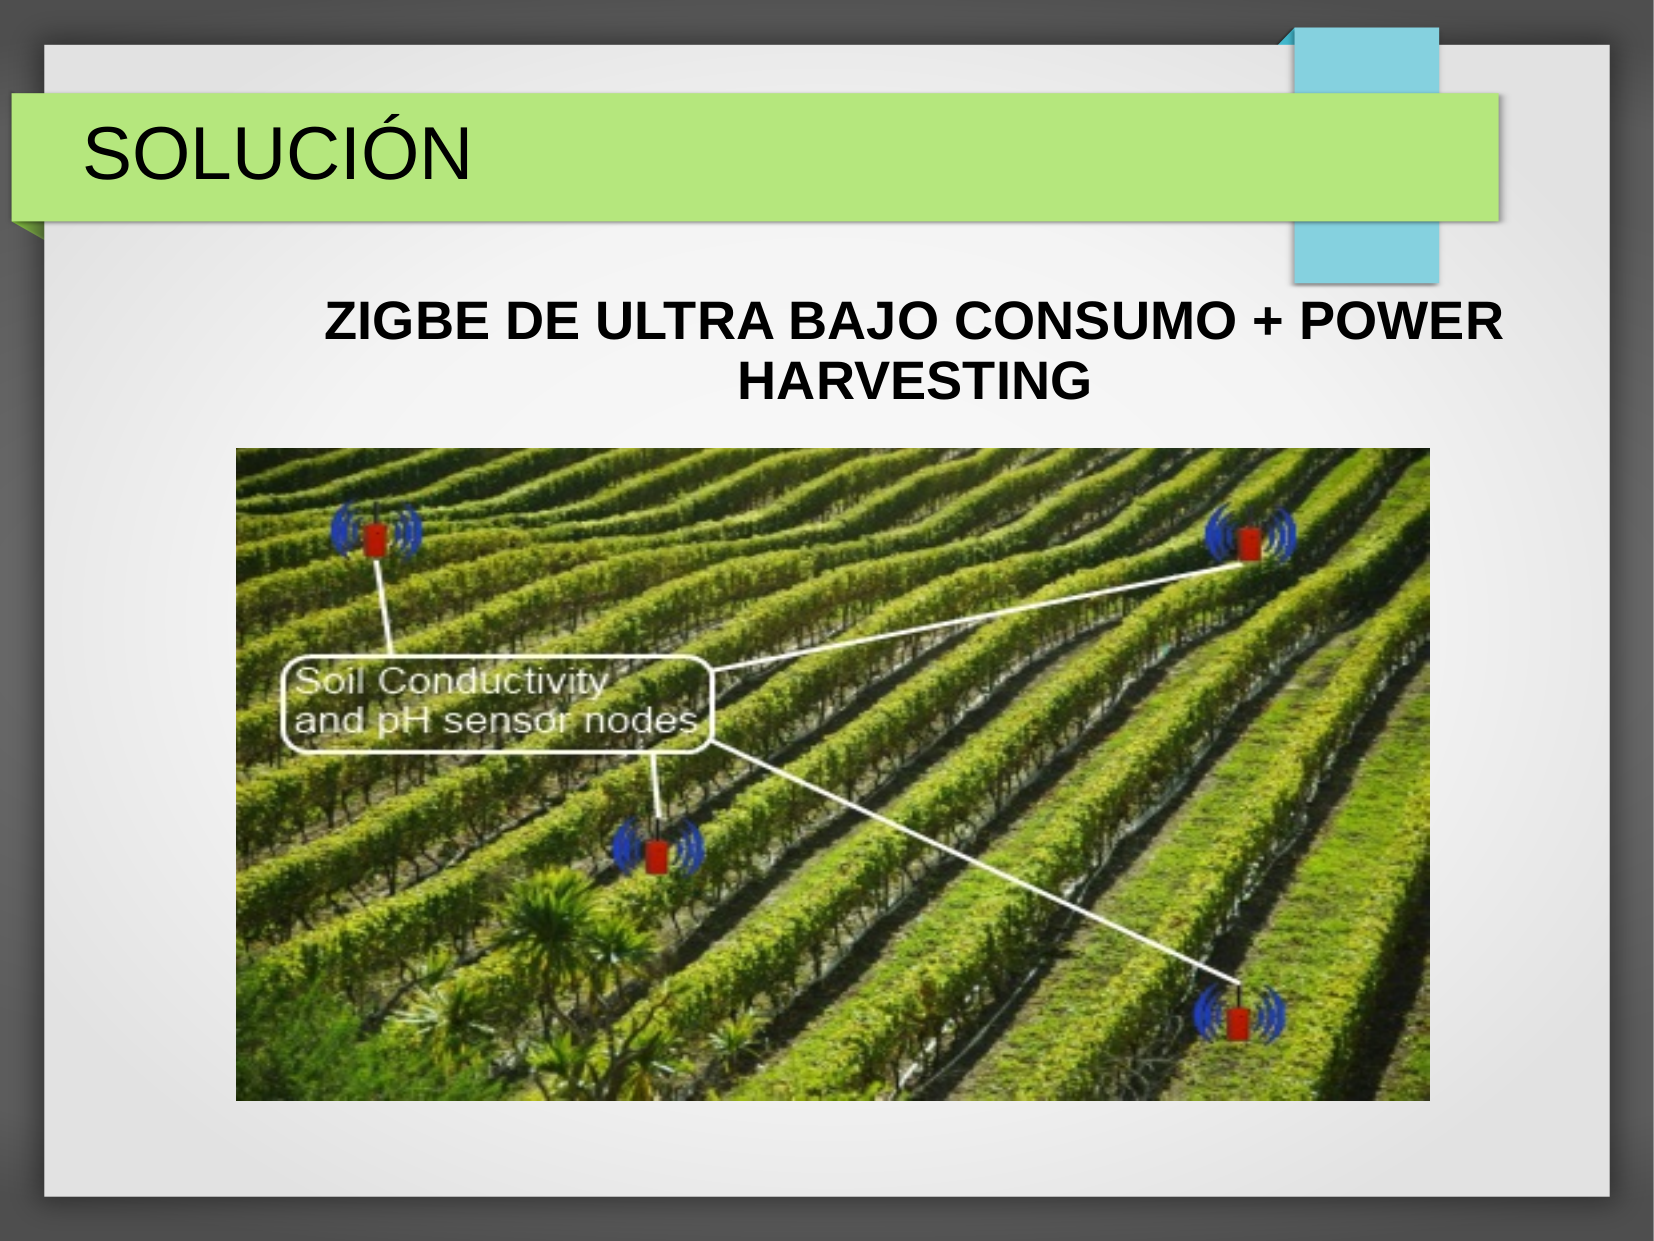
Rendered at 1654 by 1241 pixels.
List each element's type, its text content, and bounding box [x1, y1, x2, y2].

list ZIGBE DE ULTRA BAJO CONSUMO + POWER HARVESTING [82, 290, 1654, 426]
picture [0, 0, 1654, 1241]
title SOLUCIÓN [82, 94, 1264, 213]
